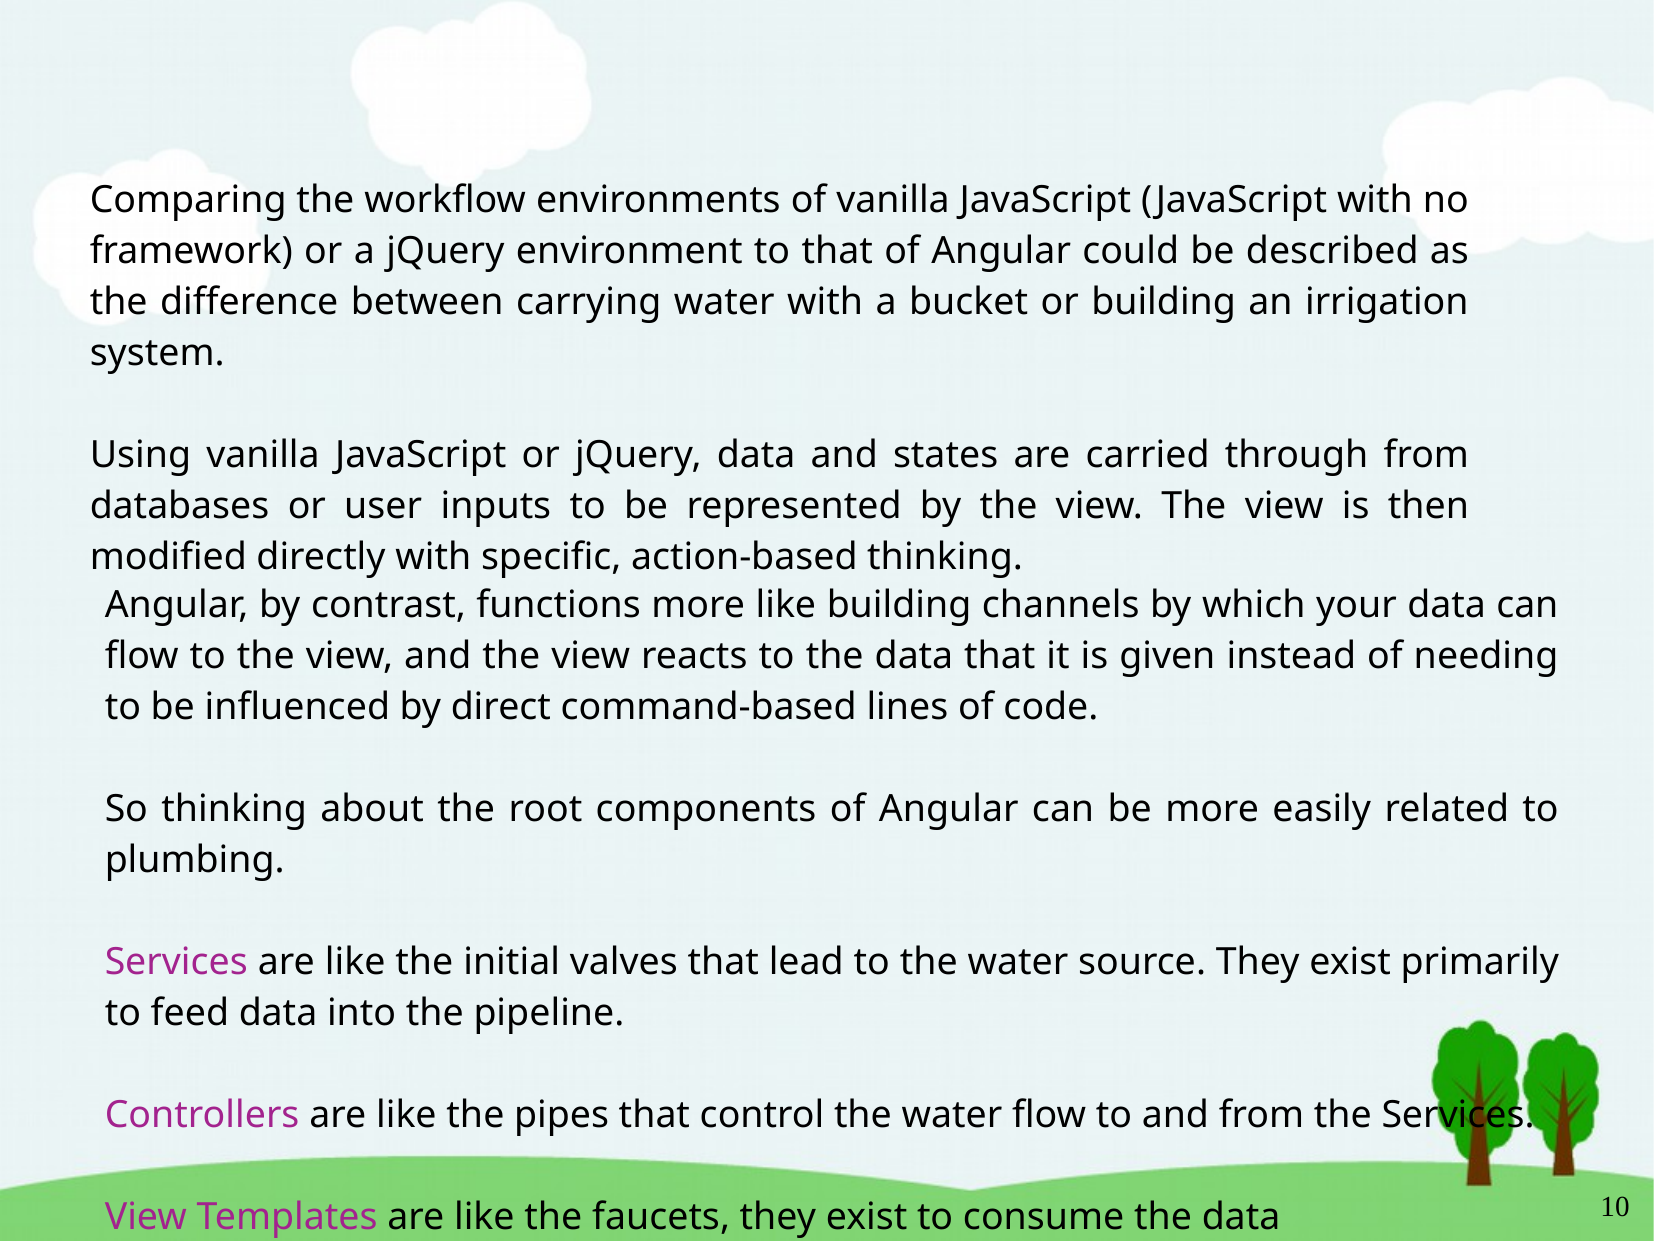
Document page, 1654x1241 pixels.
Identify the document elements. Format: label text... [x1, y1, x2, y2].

text_box Comparing the workflow environments of vanilla JavaScript (JavaScript with no framework) or a jQuery environment to that of Angular could be described as the difference between carrying water with a bucket or building an irrigation system. Using vanilla JavaScript or jQuery, data and states are carried through from databases or user inputs to be represented by the view. The view is then modified directly with specific, action-based thinking. [75, 165, 1486, 511]
picture [0, 0, 1654, 1241]
text_box Angular, by contrast, functions more like building channels by which your data can flow to the view, and the view reacts to the data that it is given instead of needing to be influenced by direct command-based lines of code. So thinking about the root components of Angular can be more easily related to plumbing. Services are like the initial valves that lead to the water source. They exist primarily to feed data into the pipeline. Controllers are like the pipes that control the water flow to and from the Services. View Templates are like the faucets, they exist to consume the data and react accordingly. [90, 570, 1576, 1163]
